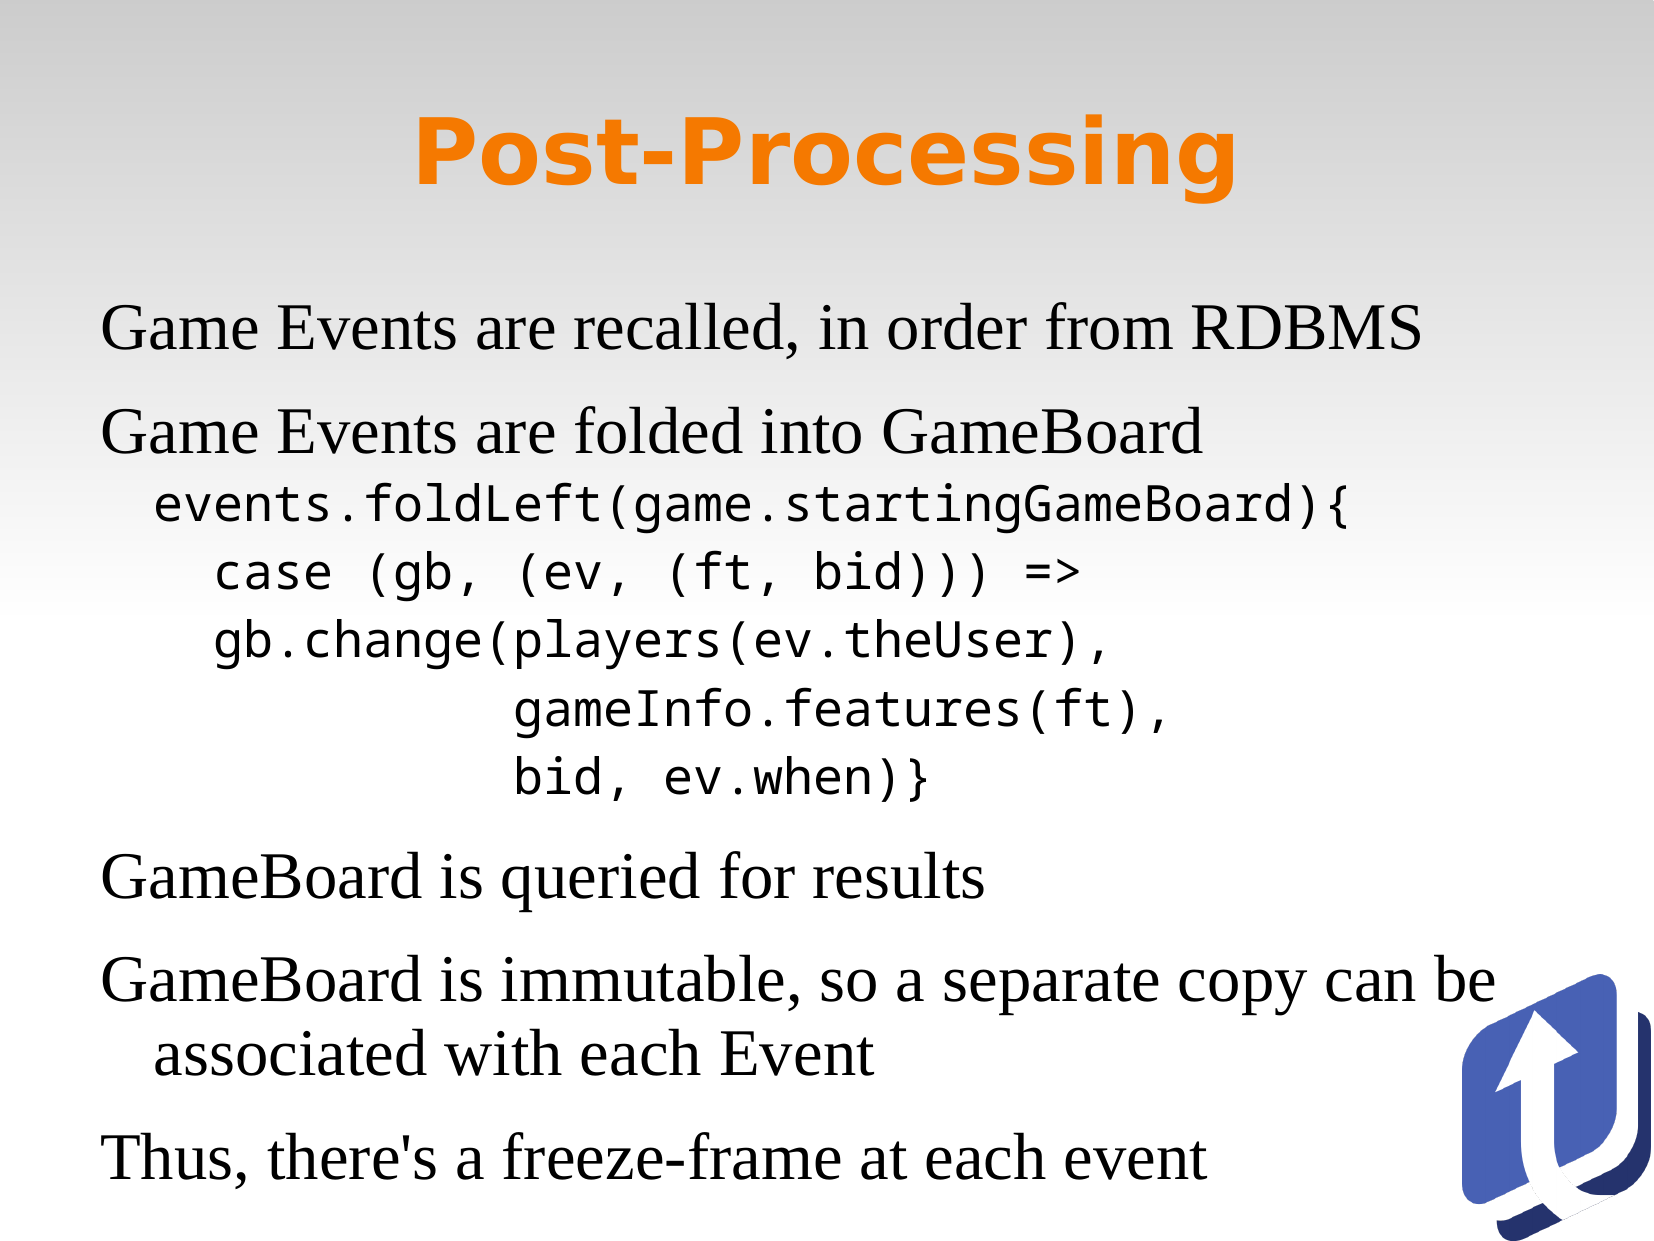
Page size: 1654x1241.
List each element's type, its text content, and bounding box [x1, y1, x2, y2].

title Post-Processing [82, 49, 1571, 257]
list Game Events are recalled, in order from RDBMS Game Events are folded into GameBoard events.foldLeft(game.startingGameBoard){ case (gb, (ev, (ft, bid))) => gb.change(players(ev.theUser), gameInfo.features(ft), bid, ev.when)} GameBoard is queried for results GameBoard is immutable, so a separate copy can be associated with each Event Thus, there's a freeze-frame at each event [82, 290, 1571, 1184]
picture [1462, 974, 1651, 1241]
